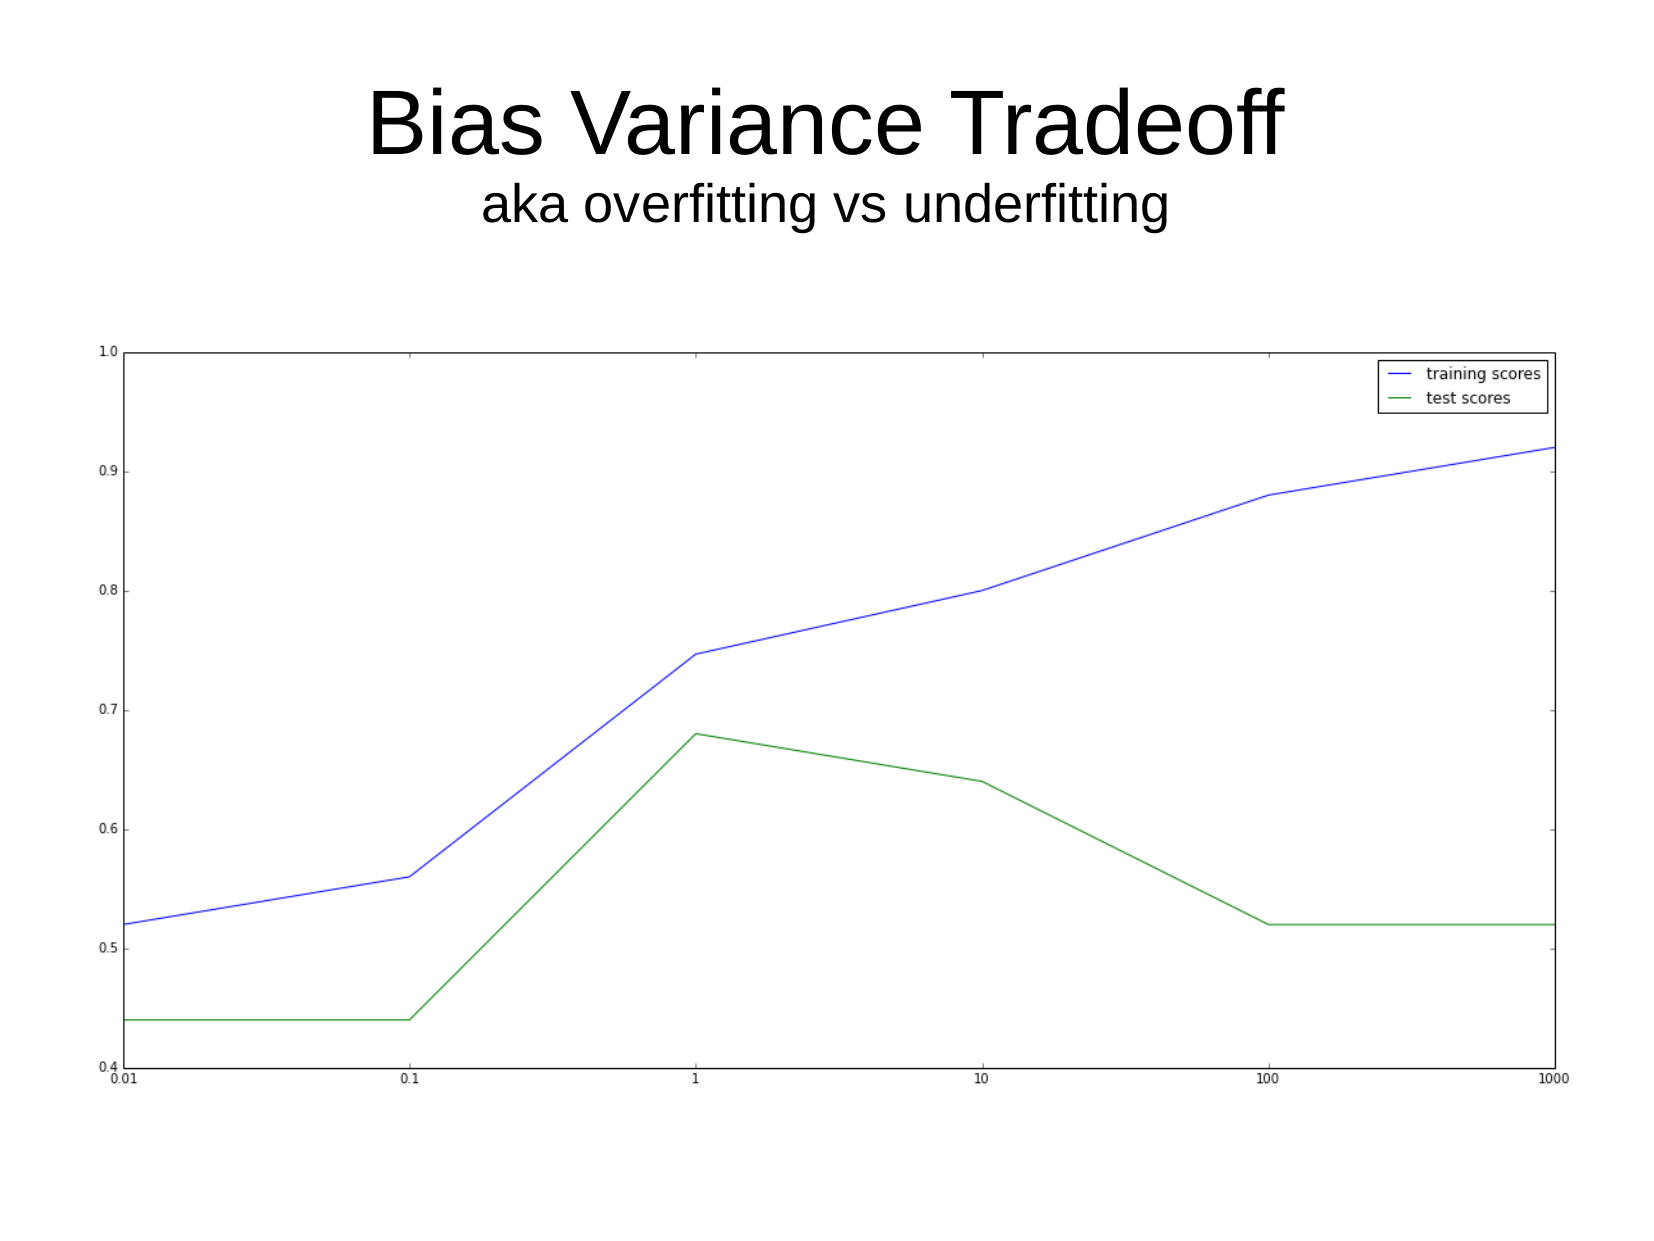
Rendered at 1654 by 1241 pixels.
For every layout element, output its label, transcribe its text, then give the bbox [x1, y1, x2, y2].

picture [90, 337, 1578, 1095]
title Bias Variance Tradeoff aka overfitting vs underfitting [82, 49, 1571, 257]
